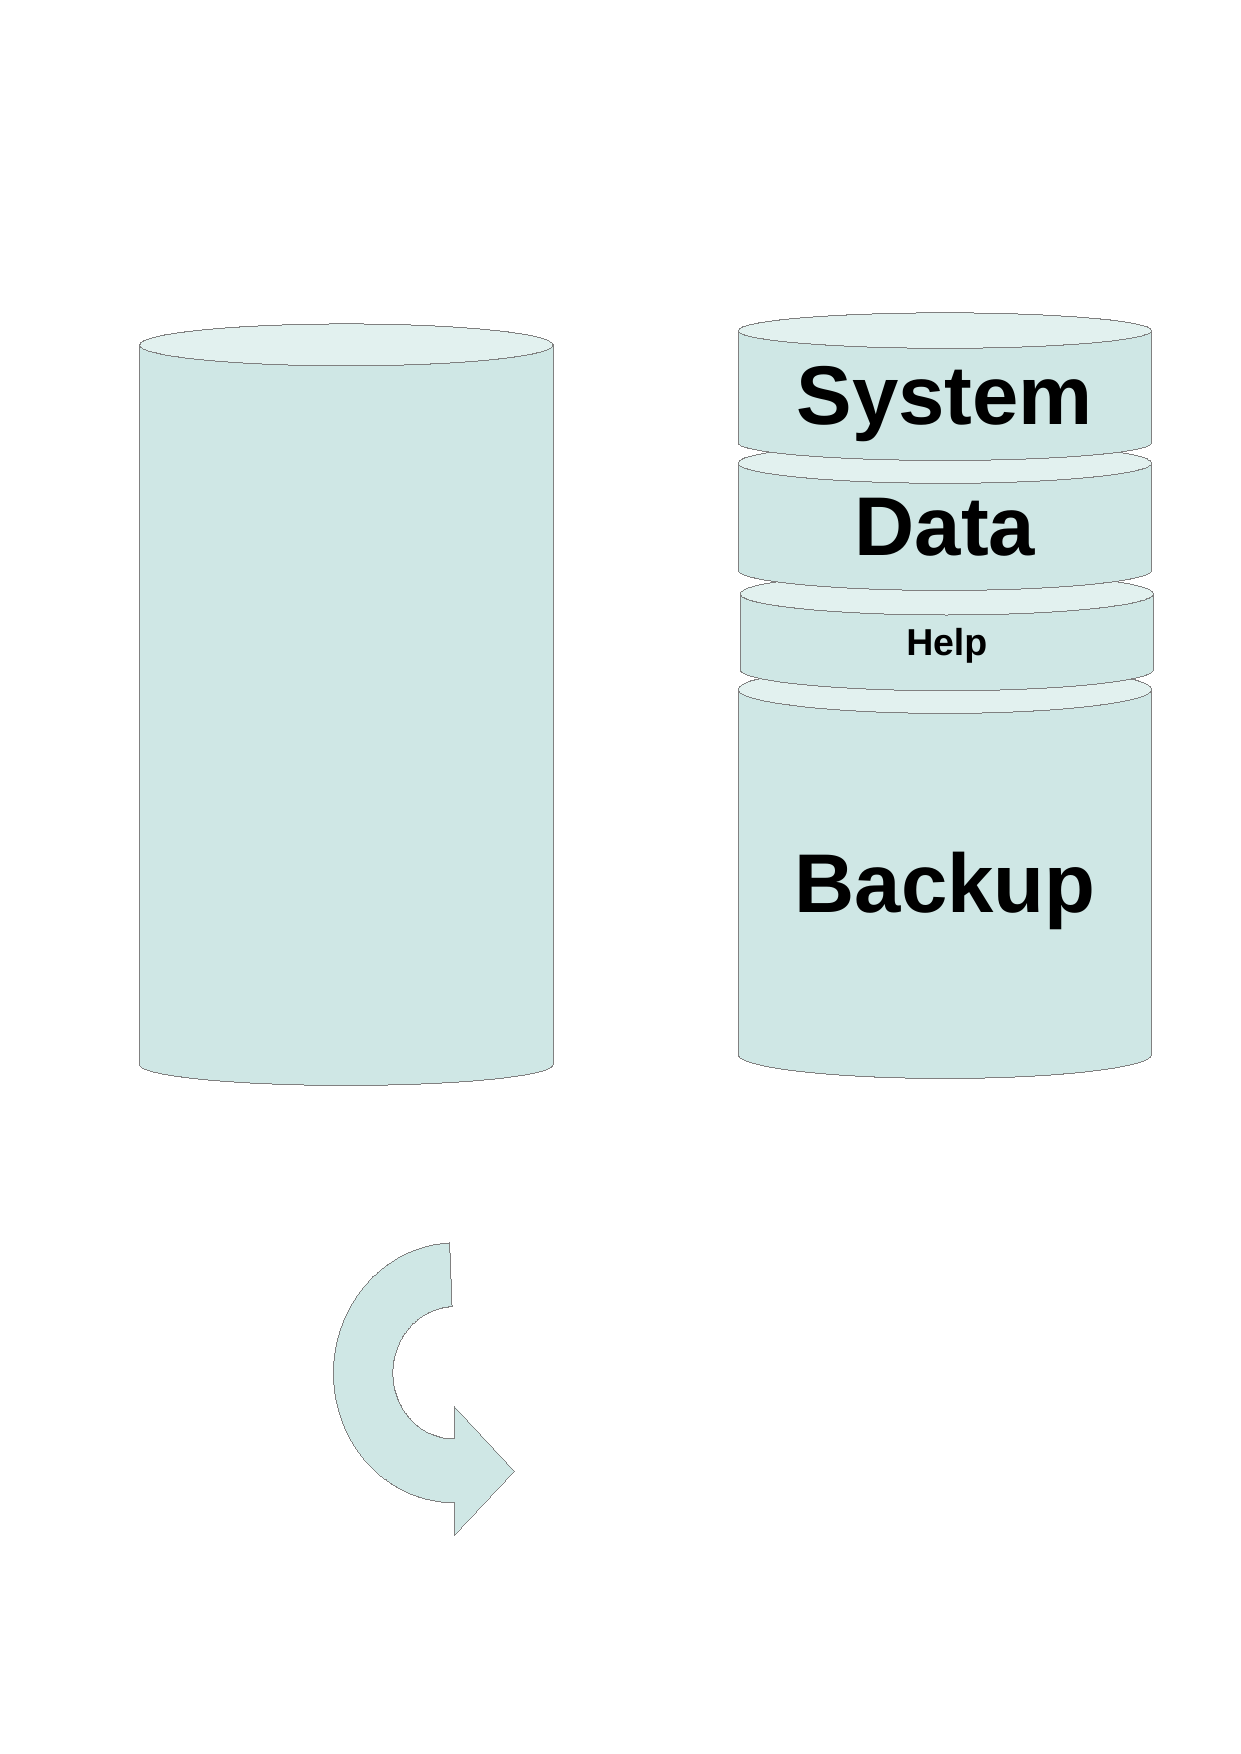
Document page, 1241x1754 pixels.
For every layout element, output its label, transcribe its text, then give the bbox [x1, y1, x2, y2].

text_box [139, 345, 554, 1086]
text_box System [738, 332, 1152, 461]
text_box Backup [738, 691, 1152, 1079]
text_box Help [740, 595, 1154, 691]
text_box Data [738, 465, 1152, 591]
text_box [333, 1242, 515, 1536]
